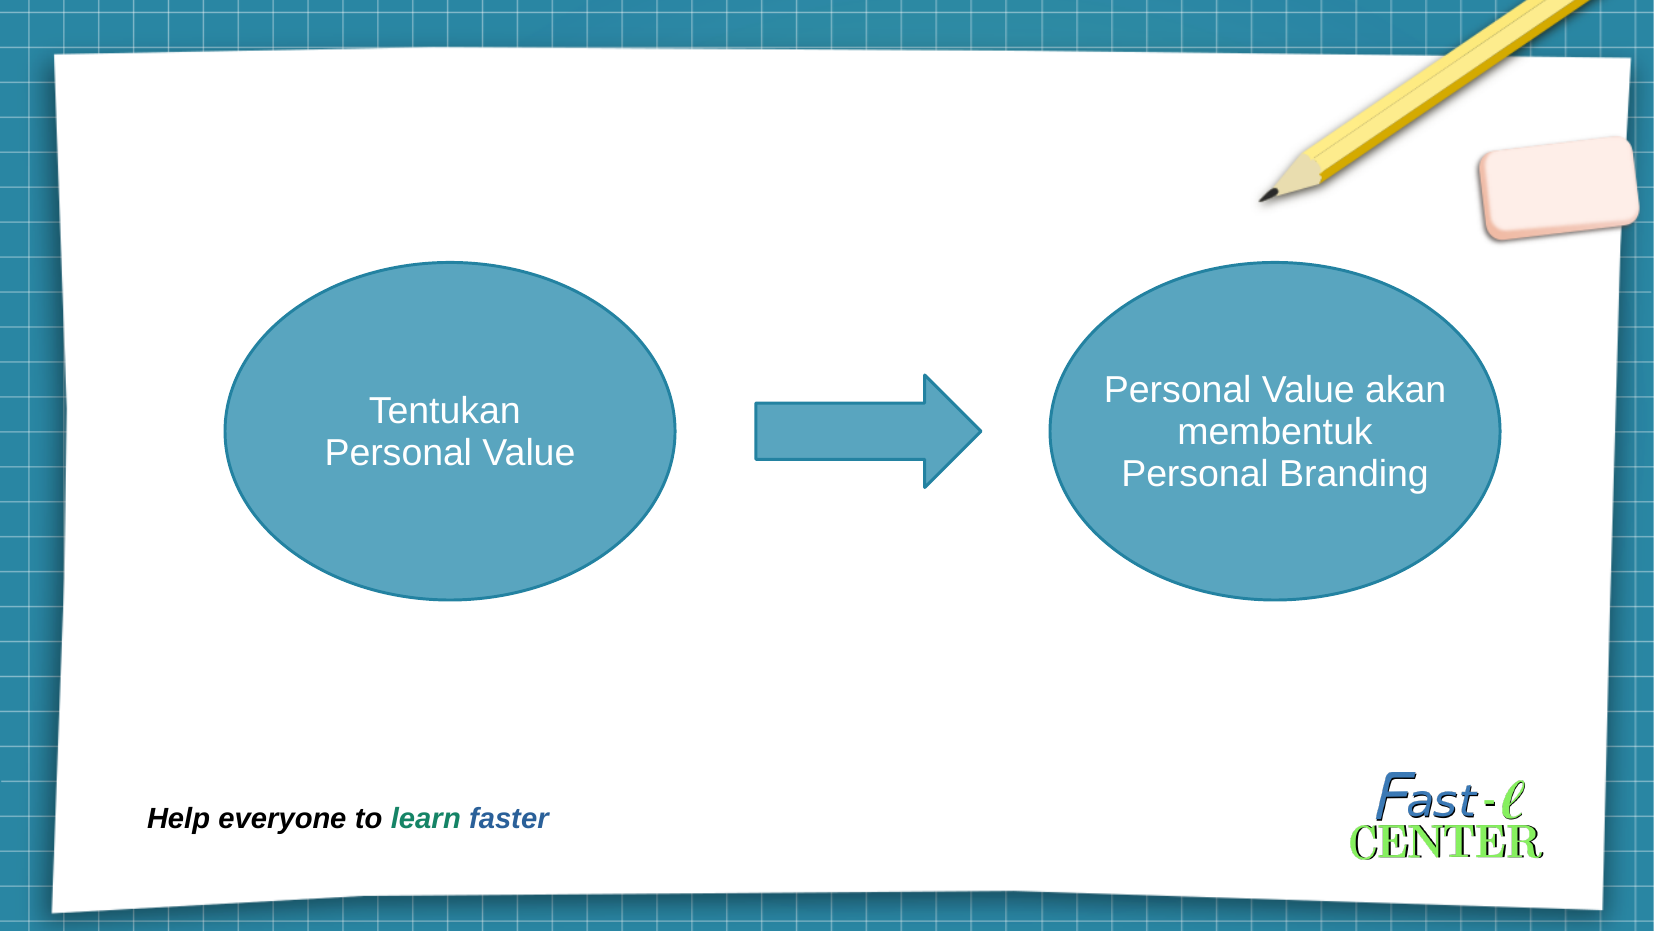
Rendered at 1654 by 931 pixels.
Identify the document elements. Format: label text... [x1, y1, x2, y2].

text_box Personal Value akan membentuk Personal Branding [1050, 262, 1501, 601]
text_box [755, 374, 981, 488]
text_box Help everyone to learn faster [132, 791, 658, 840]
picture [0, 0, 1654, 931]
text_box Tentukan Personal Value [225, 262, 676, 601]
